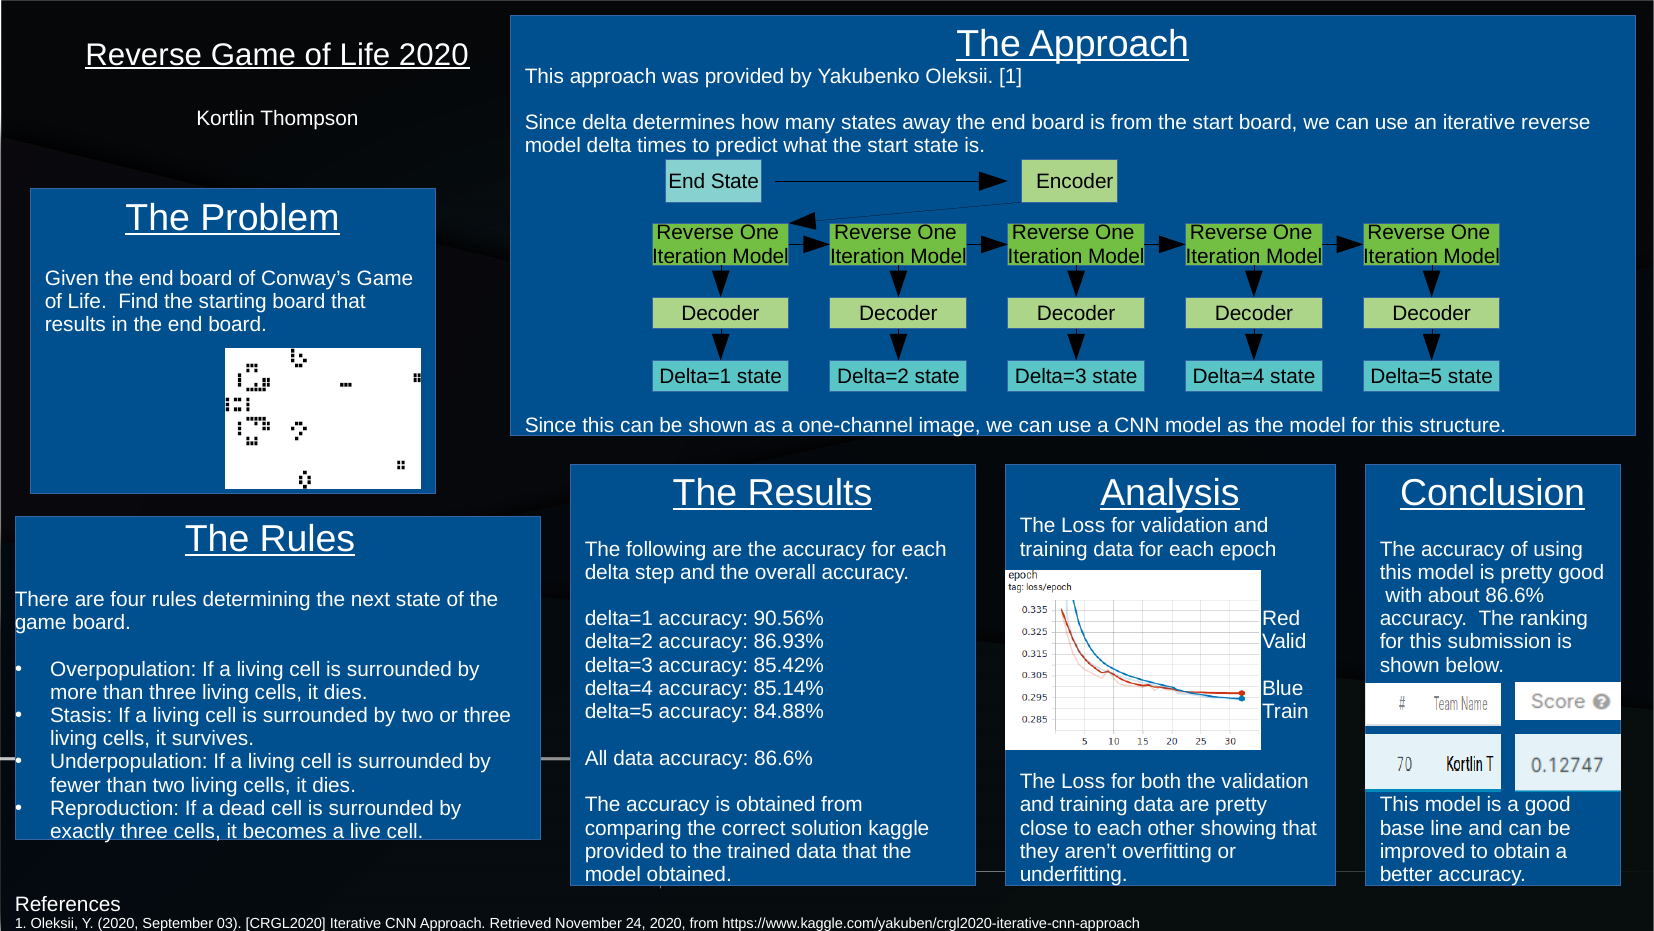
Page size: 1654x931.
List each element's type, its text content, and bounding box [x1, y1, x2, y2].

text_box Delta=4 state [1185, 360, 1323, 392]
text_box The Problem Given the end board of Conway’s Game of Life. Find the starting board that results in the end board. [30, 188, 436, 407]
text_box [30, 407, 436, 494]
text_box The Approach This approach was provided by Yakubenko Oleksii. [1] Since delta determines how many states away the end board is from the start board, we can use an iterative reverse model delta times to predict what the start state is. Since this can be shown as a one-channel image, we can use a CNN model as the model for this structure. [510, 15, 1636, 445]
text_box Decoder [1007, 297, 1145, 329]
text_box The Results The following are the accuracy for each delta step and the overall accuracy. delta=1 accuracy: 90.56% delta=2 accuracy: 86.93% delta=3 accuracy: 85.42% delta=4 accuracy: 85.14% delta=5 accuracy: 84.88% All data accuracy: 86.6% The accuracy is obtained from comparing the correct solution kaggle provided to the trained data that the model obtained. [570, 464, 976, 885]
picture [0, 0, 1654, 931]
text_box The Rules There are four rules determining the next state of the game board. Overpopulation: If a living cell is surrounded by more than three living cells, it dies. Stasis: If a living cell is surrounded by two or three living cells, it survives. Underpopulation: If a living cell is surrounded by fewer than two living cells, it dies. Reproduction: If a dead cell is surrounded by exactly three cells, it becomes a live cell. [0, 510, 541, 851]
text_box Decoder [1185, 297, 1323, 329]
text_box Reverse One Iteration Model [1185, 223, 1323, 266]
text_box Delta=1 state [652, 360, 789, 392]
text_box Reverse One Iteration Model [1363, 223, 1500, 266]
text_box Delta=3 state [1007, 360, 1145, 392]
text_box Reverse One Iteration Model [652, 223, 789, 266]
text_box Reverse One Iteration Model [829, 223, 967, 266]
text_box Reverse One Iteration Model [1007, 223, 1145, 266]
text_box Encoder [1021, 159, 1118, 203]
text_box Decoder [829, 297, 967, 329]
text_box Decoder [652, 297, 789, 329]
text_box Delta=5 state [1363, 360, 1500, 392]
text_box End State [665, 159, 762, 203]
text_box Analysis The Loss for validation and training data for each epoch Red Valid Blue Train The Loss for both the validation and training data are pretty close to each other showing that they aren’t overfitting or underfitting. [1005, 464, 1336, 894]
text_box Decoder [1363, 297, 1500, 329]
text_box Conclusion The accuracy of using this model is pretty good with about 86.6% accuracy. The ranking for this submission is shown below. This model is a good base line and can be improved to obtain a better accuracy. [1365, 464, 1621, 894]
text_box Delta=2 state [829, 360, 967, 392]
text_box References 1. Oleksii, Y. (2020, September 03). [CRGL2020] Iterative CNN Approach. Retrieved November 24, 2020, from https://www.kaggle.com/yakuben/crgl2020-iterative-cnn-approach [0, 885, 1216, 931]
text_box Reverse Game of Life 2020 Kortlin Thompson [30, 29, 510, 138]
